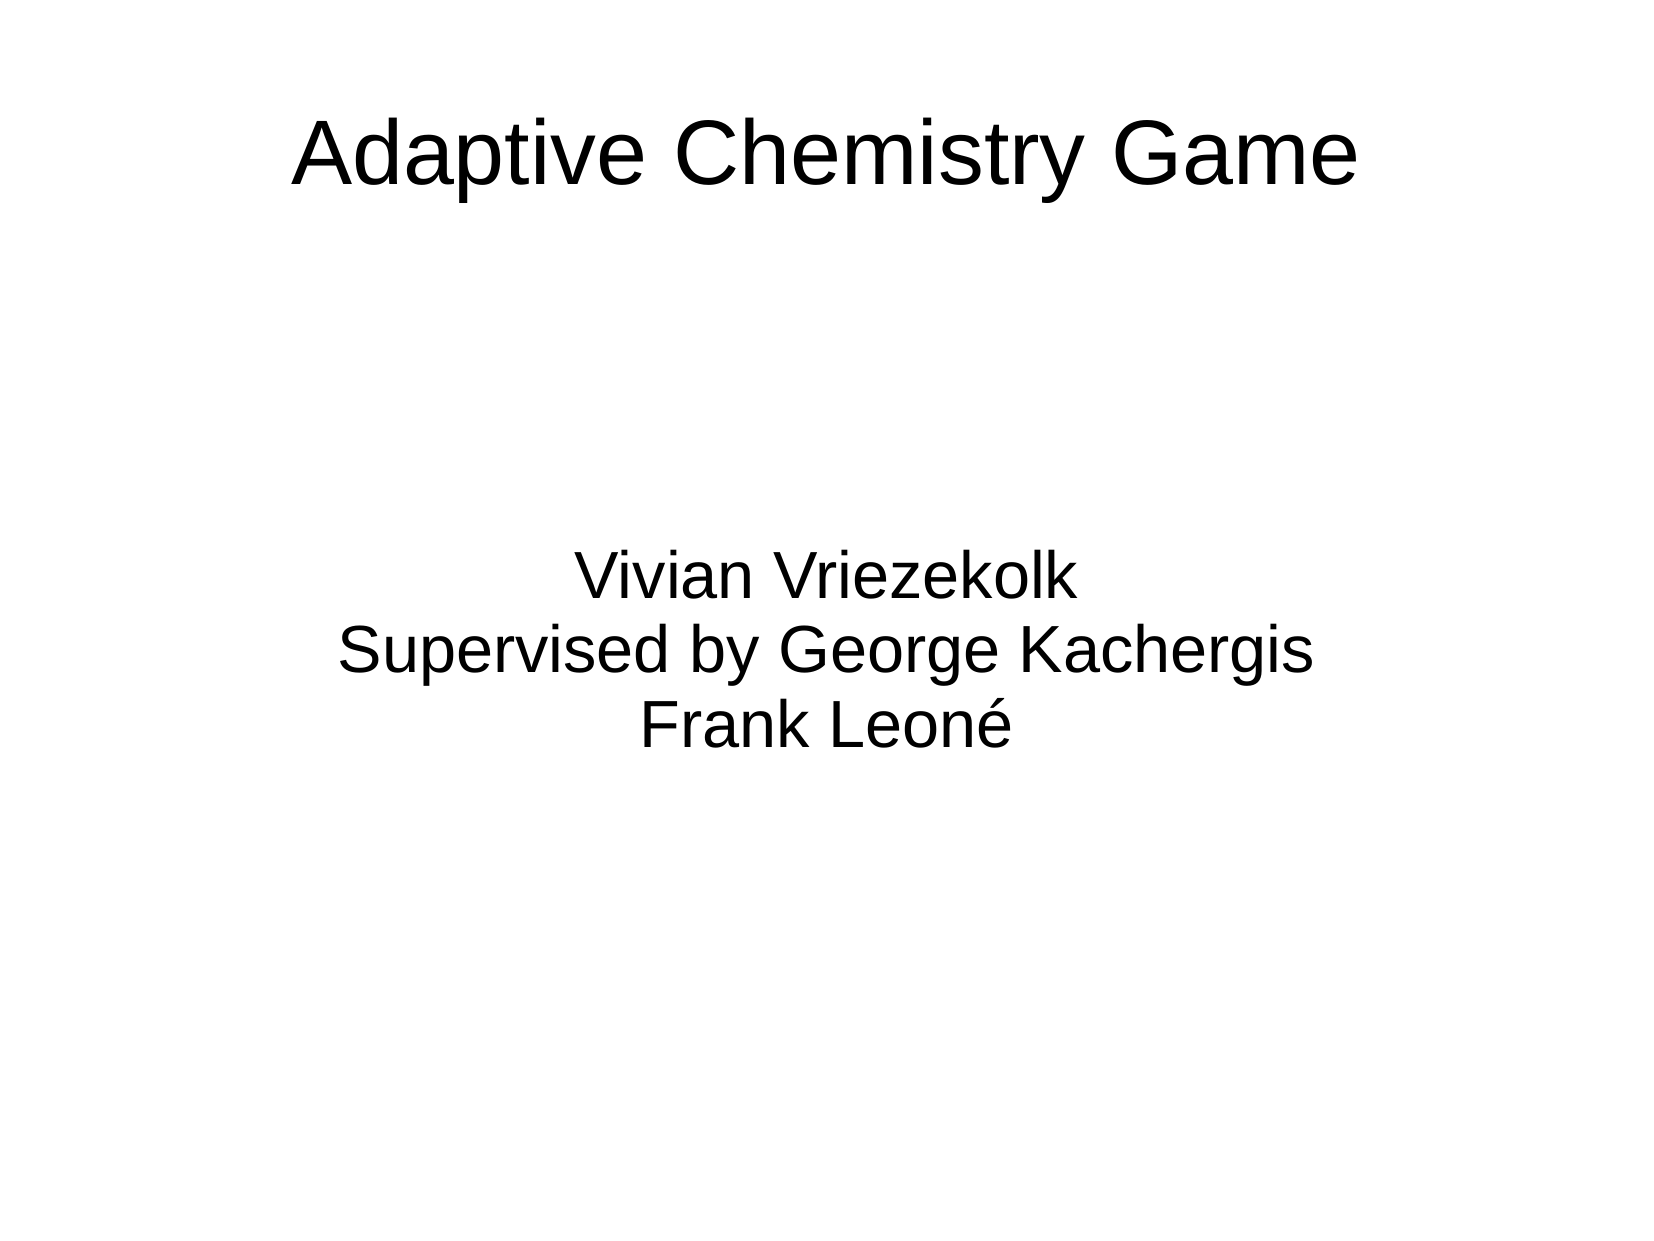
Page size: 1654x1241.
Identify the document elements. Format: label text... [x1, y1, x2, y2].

title Adaptive Chemistry Game [82, 49, 1571, 257]
subtitle Vivian Vriezekolk Supervised by George Kachergis Frank Leoné [82, 290, 1571, 1010]
